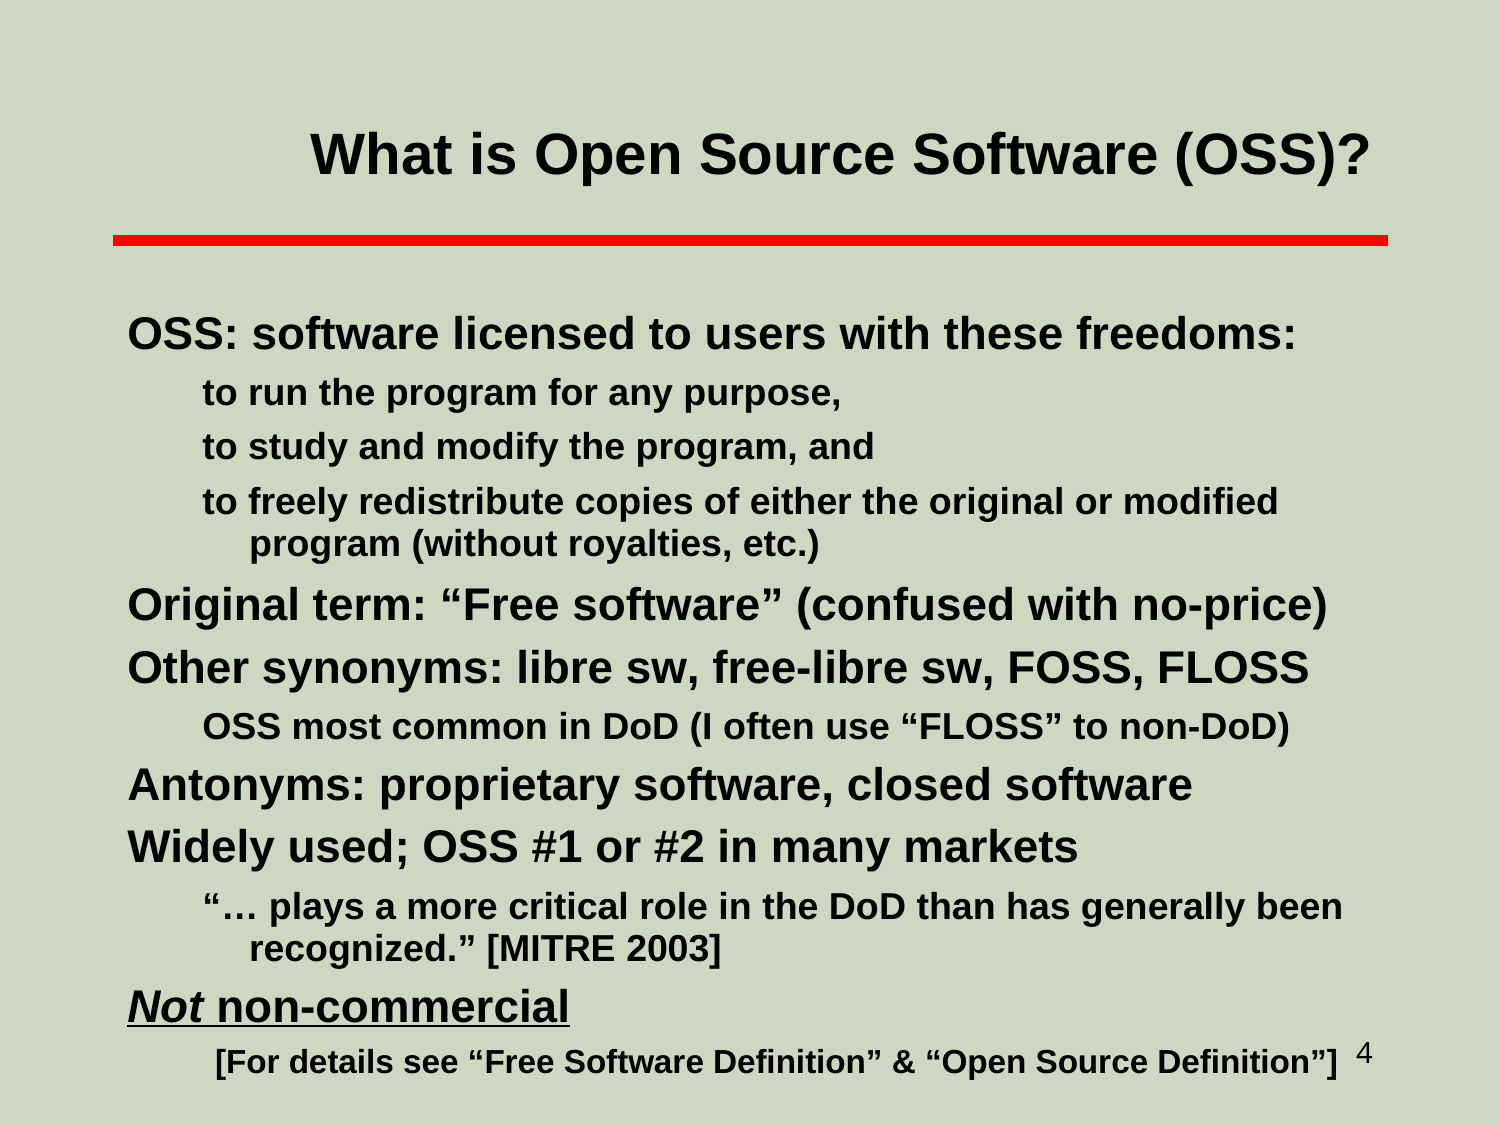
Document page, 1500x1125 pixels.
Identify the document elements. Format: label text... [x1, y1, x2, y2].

title What is Open Source Software (OSS)? [216, 85, 1388, 224]
list OSS: software licensed to users with these freedoms: to run the program for any purpose, to study and modify the program, and to freely redistribute copies of either the original or modified program (without royalties, etc.) Original term: “Free software” (confused with no-price) Other synonyms: libre sw, free-libre sw, FOSS, FLOSS OSS most common in DoD (I often use “FLOSS” to non-DoD) Antonyms: proprietary software, closed software Widely used; OSS #1 or #2 in many markets “… plays a more critical role in the DoD than has generally been recognized.” [MITRE 2003] Not non-commercial [For details see “Free Software Definition” & “Open Source Definition”] [112, 299, 1443, 1089]
